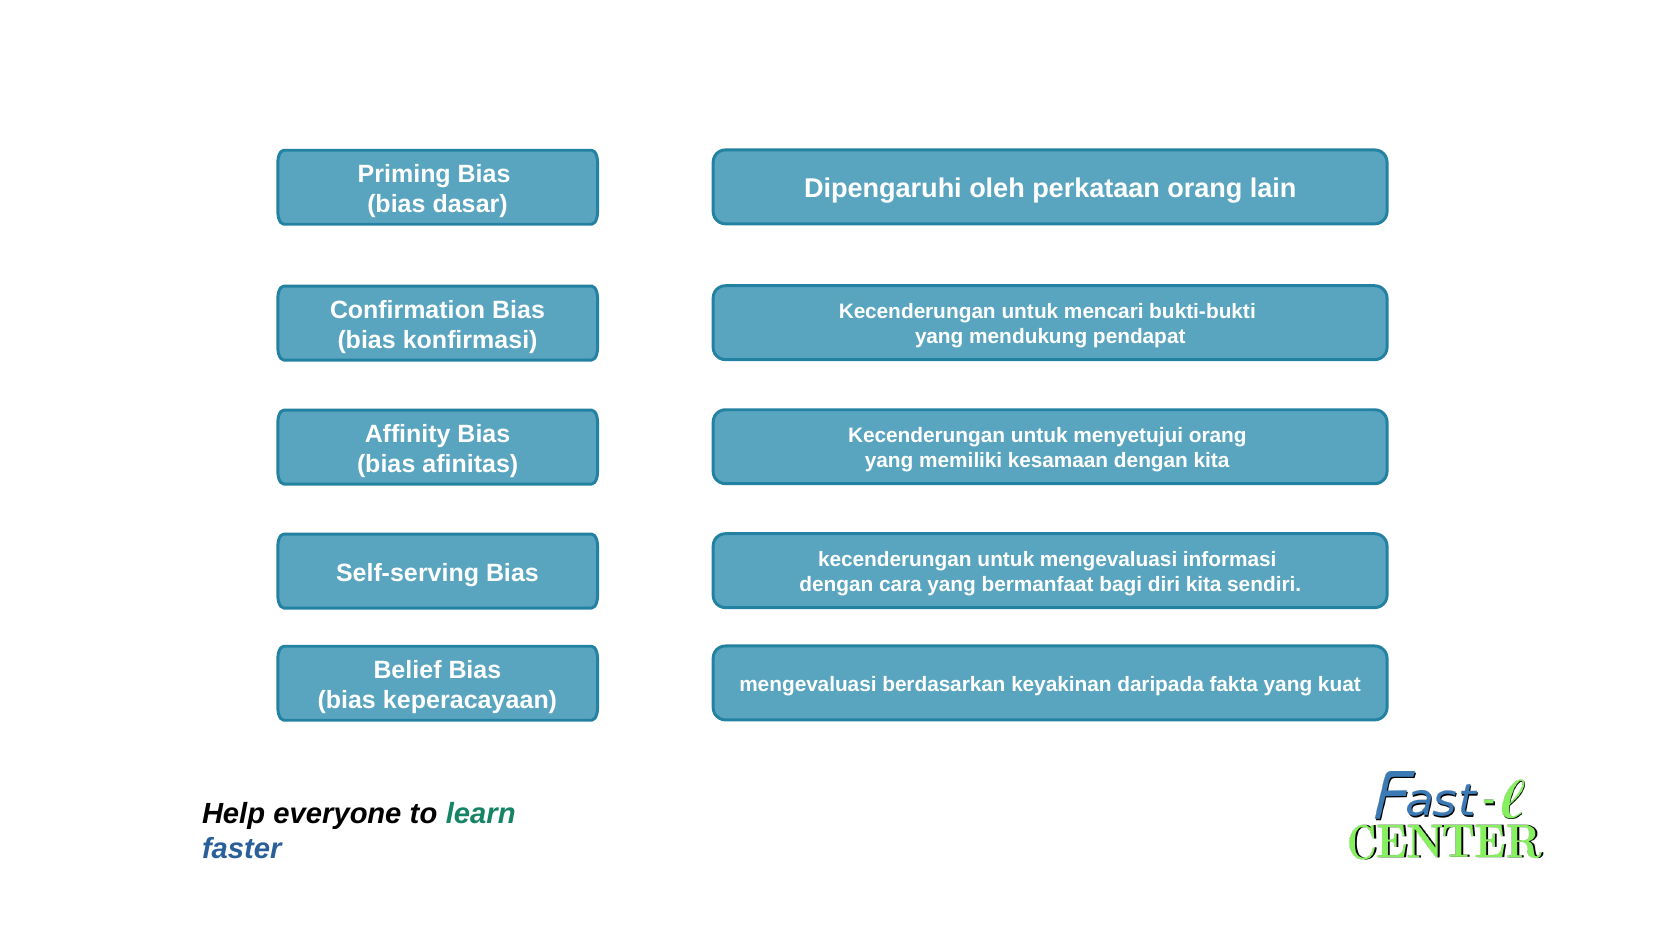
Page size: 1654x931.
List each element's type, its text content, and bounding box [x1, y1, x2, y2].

text_box Belief Bias (bias keperacayaan) [277, 646, 598, 721]
text_box Self-serving Bias [277, 534, 598, 609]
text_box Kecenderungan untuk mencari bukti-bukti yang mendukung pendapat [713, 285, 1388, 360]
text_box Help everyone to learn faster [187, 787, 619, 835]
text_box mengevaluasi berdasarkan keyakinan daripada fakta yang kuat [713, 645, 1388, 720]
picture [1349, 771, 1544, 862]
text_box Confirmation Bias (bias konfirmasi) [277, 286, 598, 361]
text_box Kecenderungan untuk menyetujui orang yang memiliki kesamaan dengan kita [713, 409, 1388, 484]
text_box Dipengaruhi oleh perkataan orang lain [713, 149, 1388, 224]
text_box kecenderungan untuk mengevaluasi informasi dengan cara yang bermanfaat bagi diri kita sendiri. [713, 533, 1388, 608]
text_box Priming Bias (bias dasar) [277, 150, 598, 225]
text_box Affinity Bias (bias afinitas) [277, 410, 598, 485]
